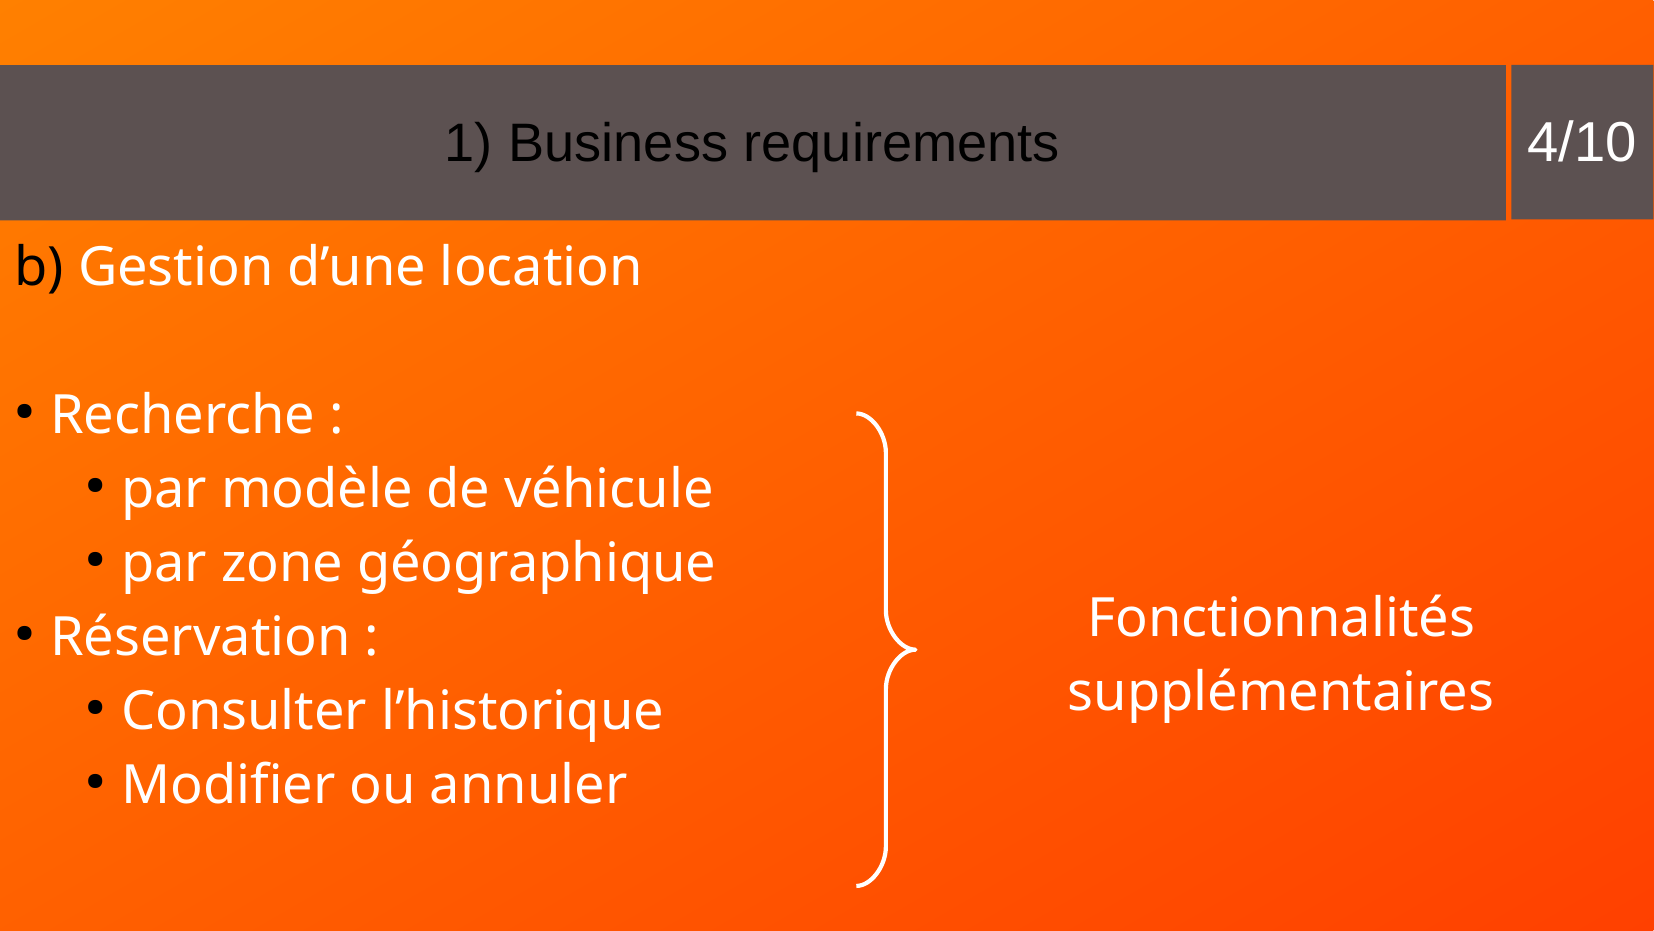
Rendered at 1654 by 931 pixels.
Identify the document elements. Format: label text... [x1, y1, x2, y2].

text_box 4/10 [1511, 64, 1654, 220]
text_box Fonctionnalités supplémentaires [938, 578, 1625, 727]
title Business requirements [0, 65, 1506, 220]
text_box Gestion d’une location Recherche : par modèle de véhicule par zone géographique Réservation : Consulter l’historique Modifier ou annuler [0, 220, 1654, 931]
